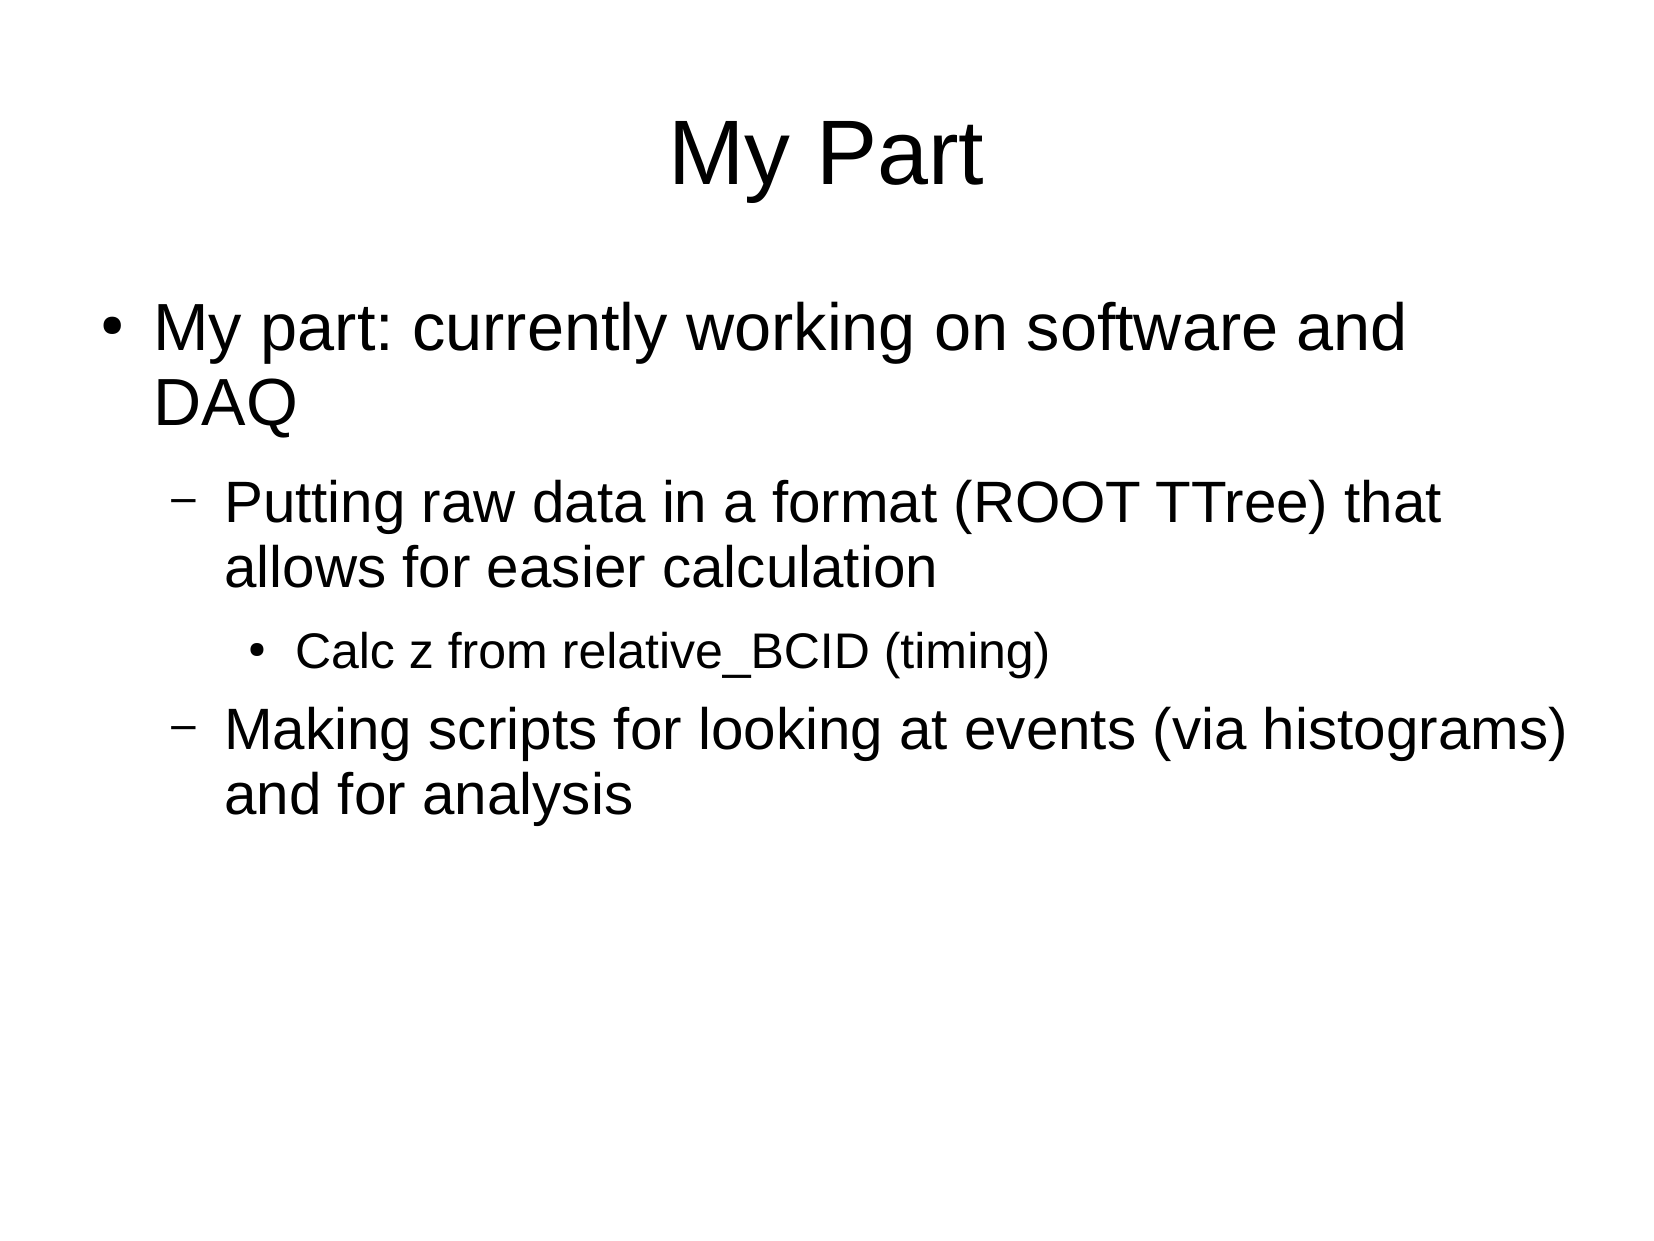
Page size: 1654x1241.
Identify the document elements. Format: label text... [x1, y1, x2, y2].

list My part: currently working on software and DAQ Putting raw data in a format (ROOT TTree) that allows for easier calculation Calc z from relative_BCID (timing) Making scripts for looking at events (via histograms) and for analysis [82, 290, 1571, 1010]
title My Part [82, 49, 1571, 257]
